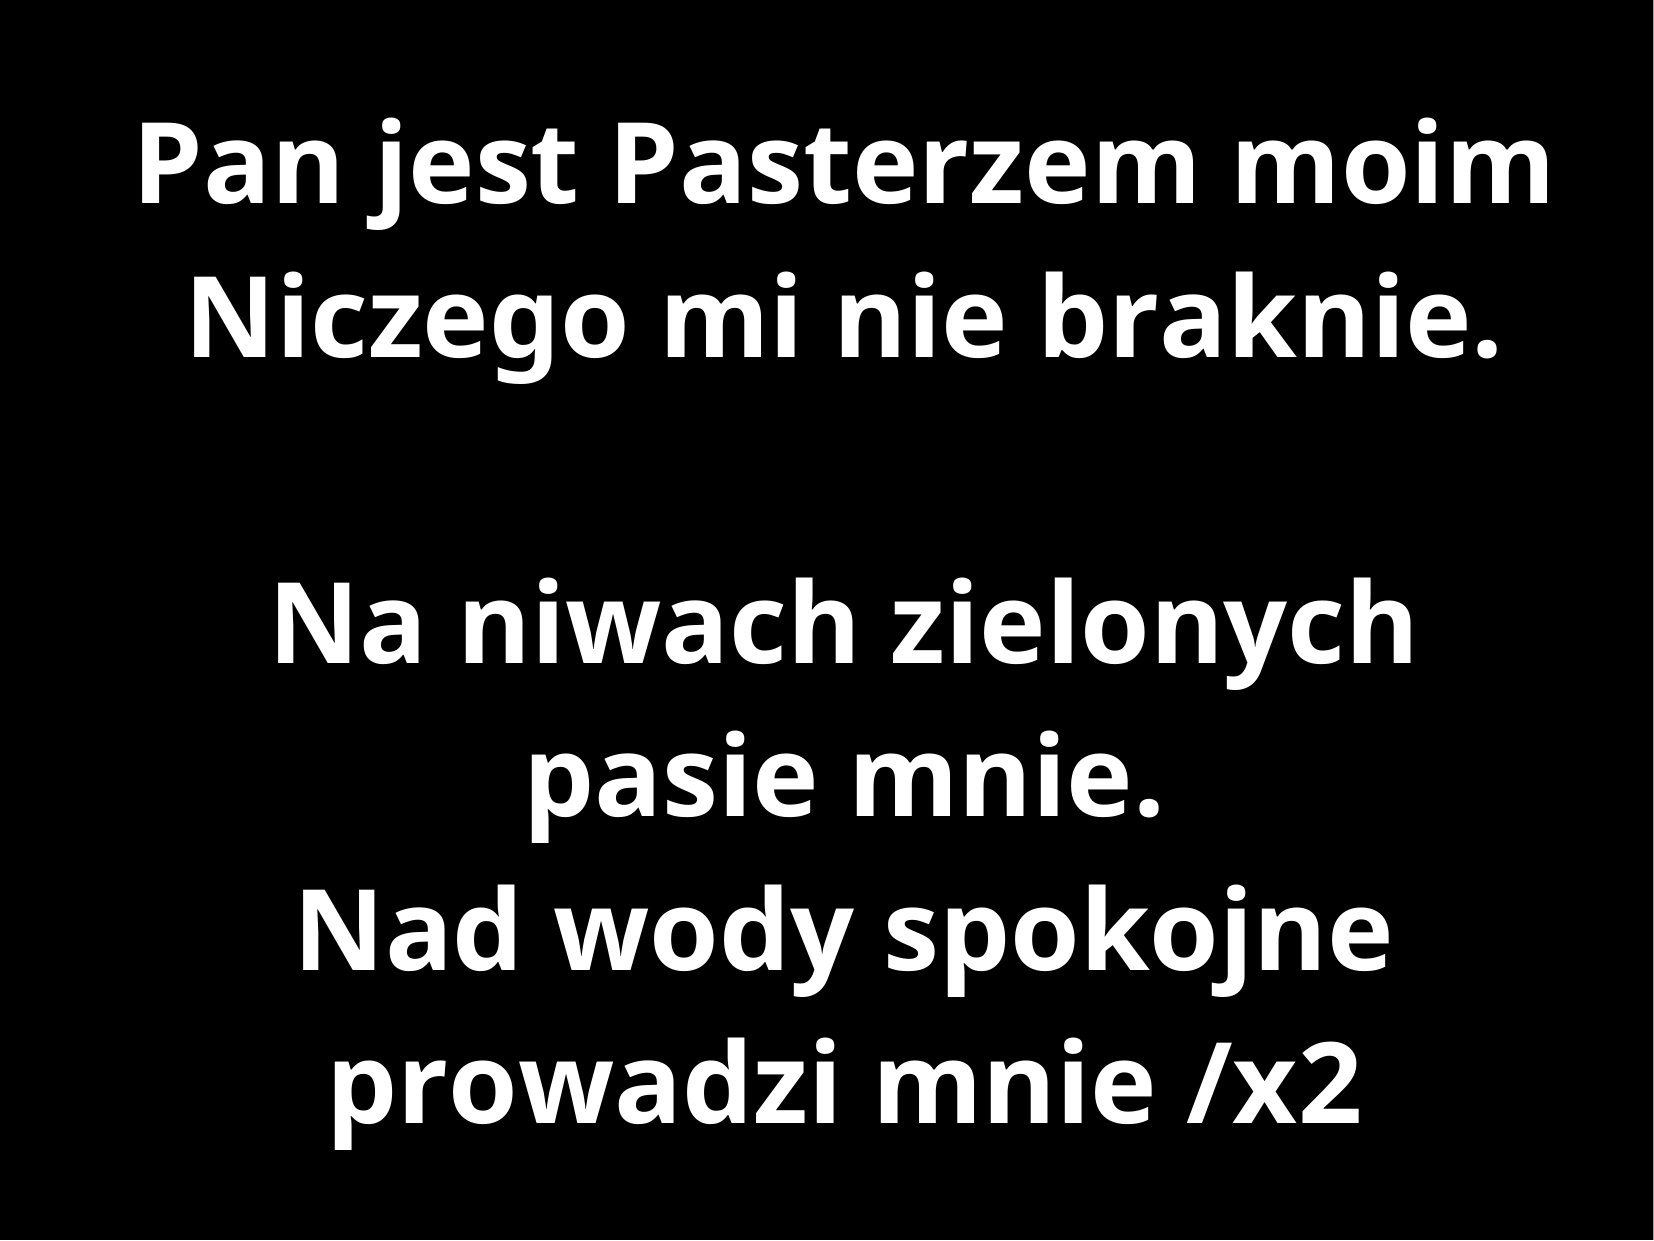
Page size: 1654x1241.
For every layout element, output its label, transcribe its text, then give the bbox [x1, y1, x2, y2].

subtitle Pan jest Pasterzem moim Niczego mi nie braknie. Na niwach zielonych pasie mnie. Nad wody spokojne prowadzi mnie /x2 [0, 0, 1654, 1241]
